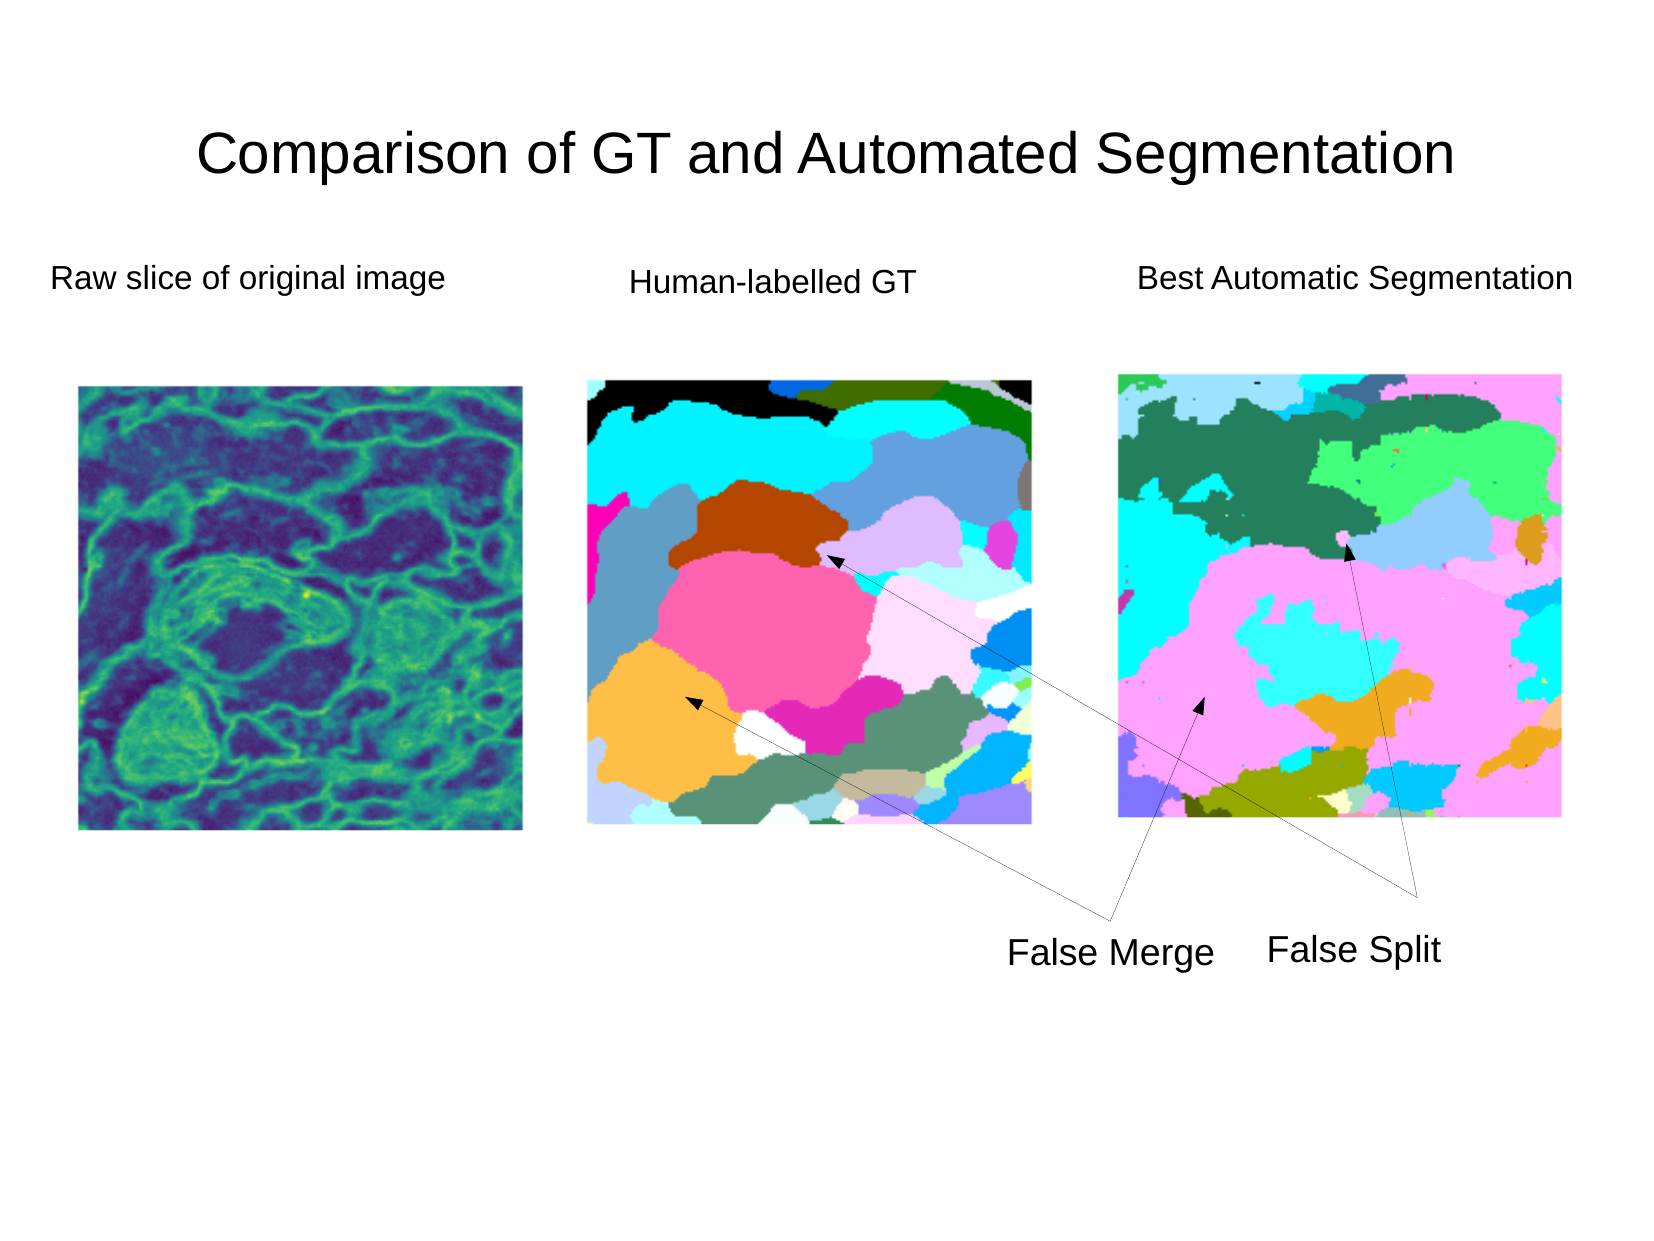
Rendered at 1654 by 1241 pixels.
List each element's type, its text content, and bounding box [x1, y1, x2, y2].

text_box False Merge [992, 923, 1241, 981]
text_box Raw slice of original image [35, 252, 485, 378]
text_box Human-labelled GT [614, 256, 993, 382]
title Comparison of GT and Automated Segmentation [82, 49, 1571, 257]
text_box False Split [1251, 921, 1501, 979]
picture [1134, 761, 1362, 867]
picture [11, 354, 1583, 880]
text_box Best Automatic Segmentation [1122, 252, 1630, 343]
